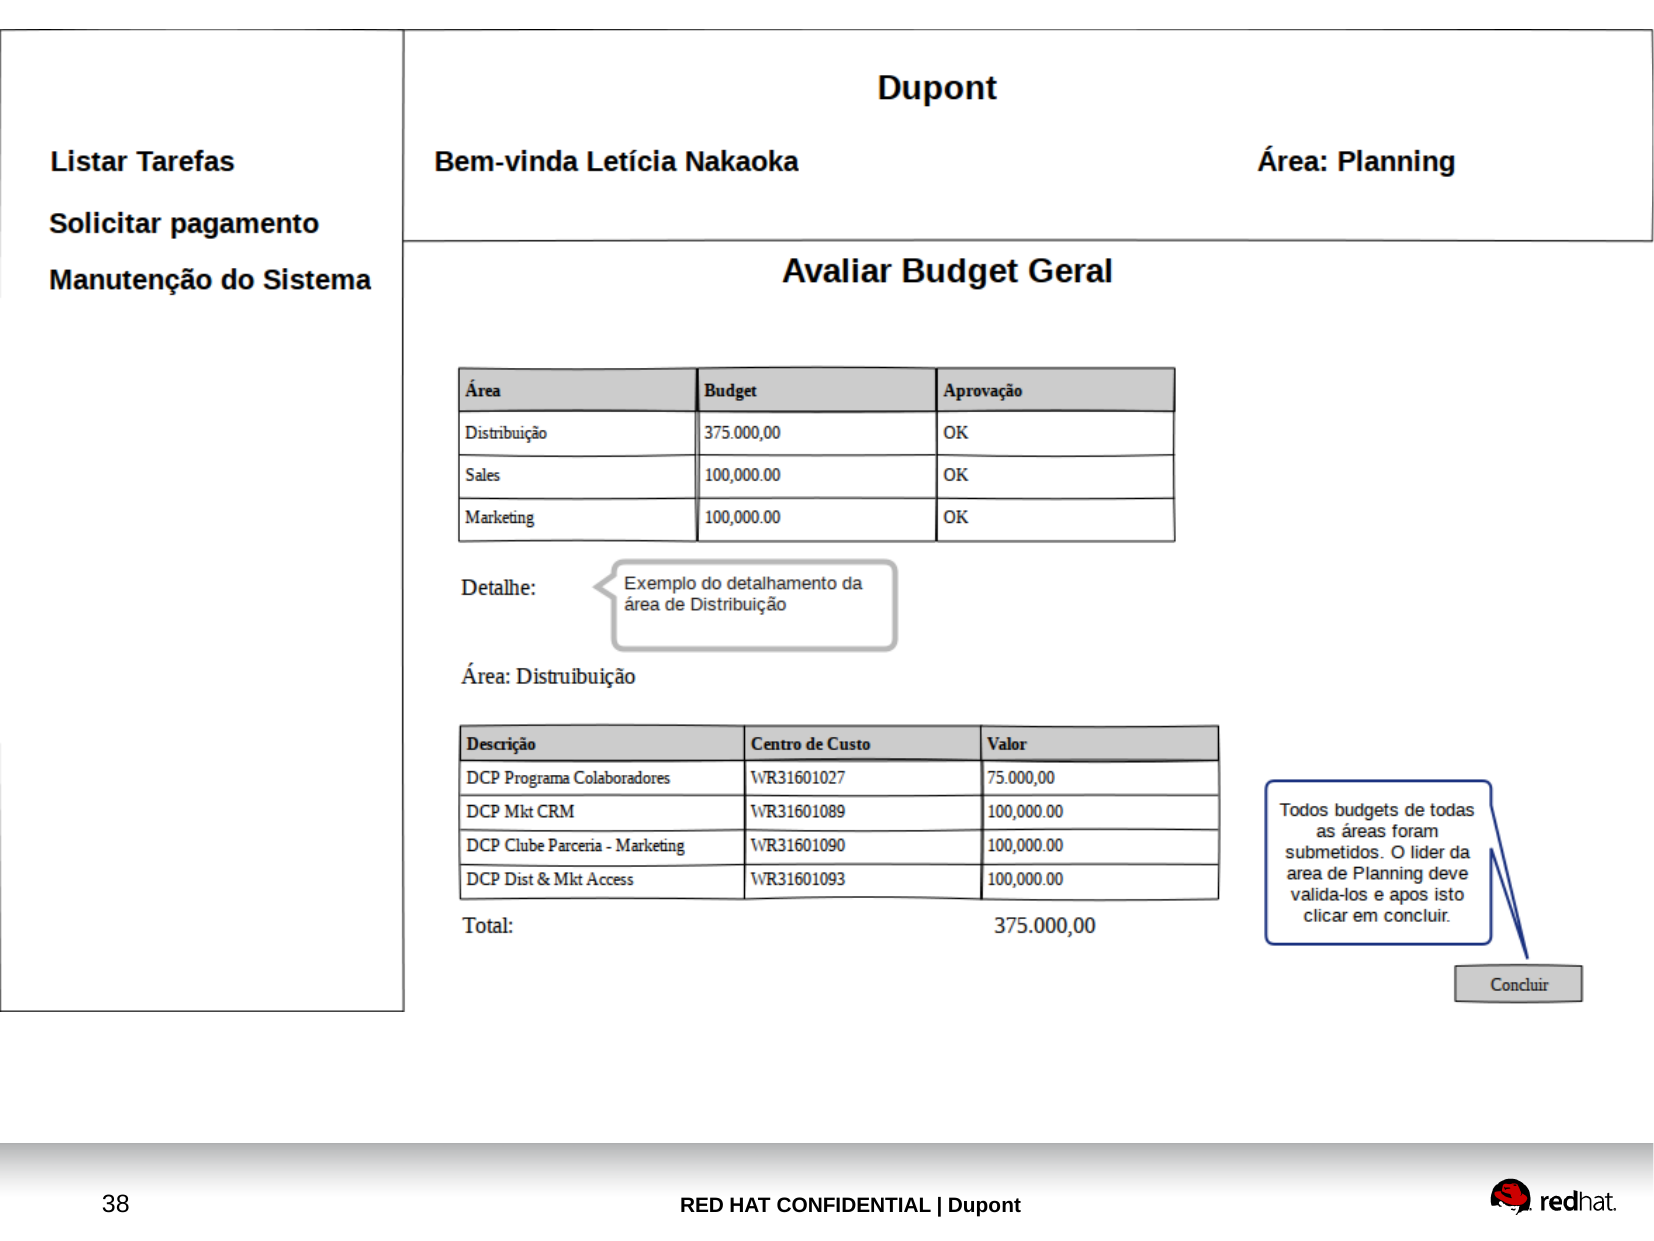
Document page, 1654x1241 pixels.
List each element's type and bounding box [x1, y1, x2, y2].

picture [0, 1143, 1654, 1241]
picture [0, 29, 1654, 1012]
